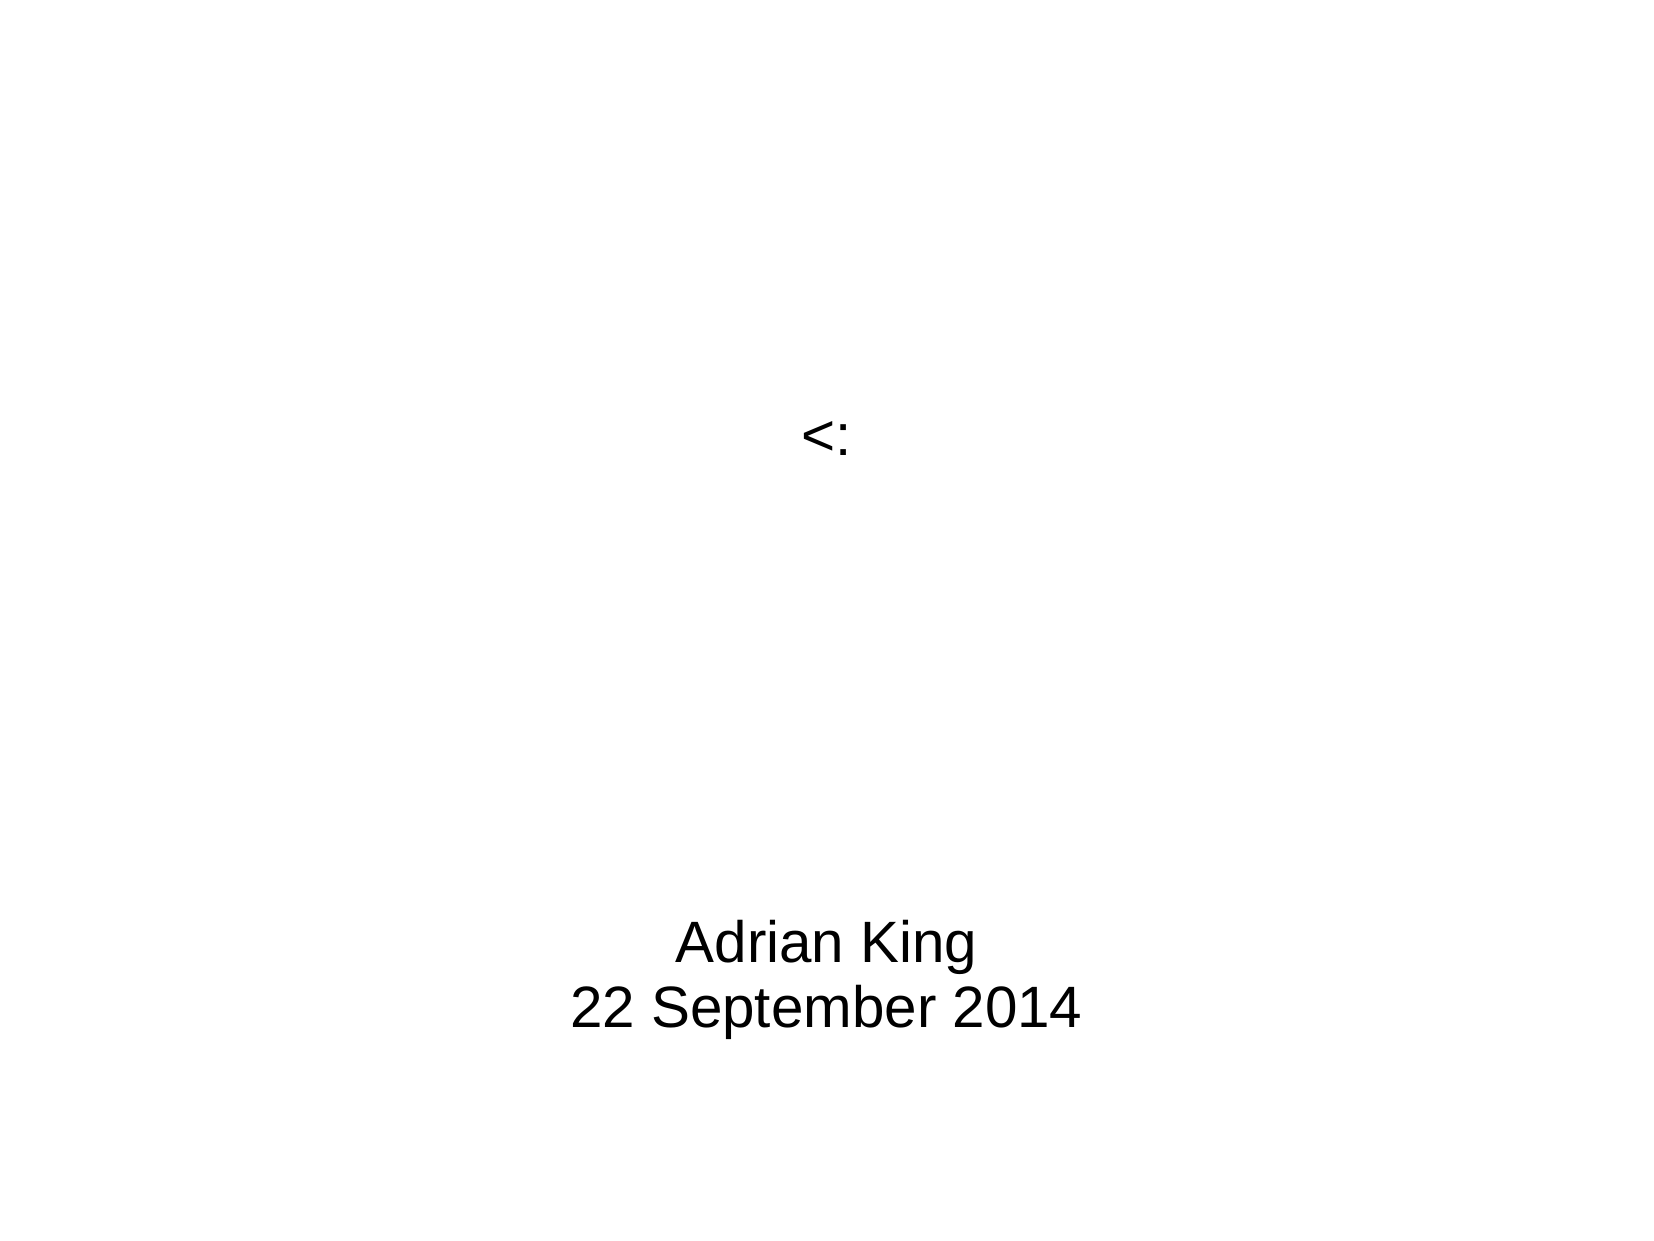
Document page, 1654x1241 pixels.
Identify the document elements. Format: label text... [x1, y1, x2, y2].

title Adrian King 22 September 2014 [82, 795, 1571, 1156]
title <: [82, 255, 1571, 616]
